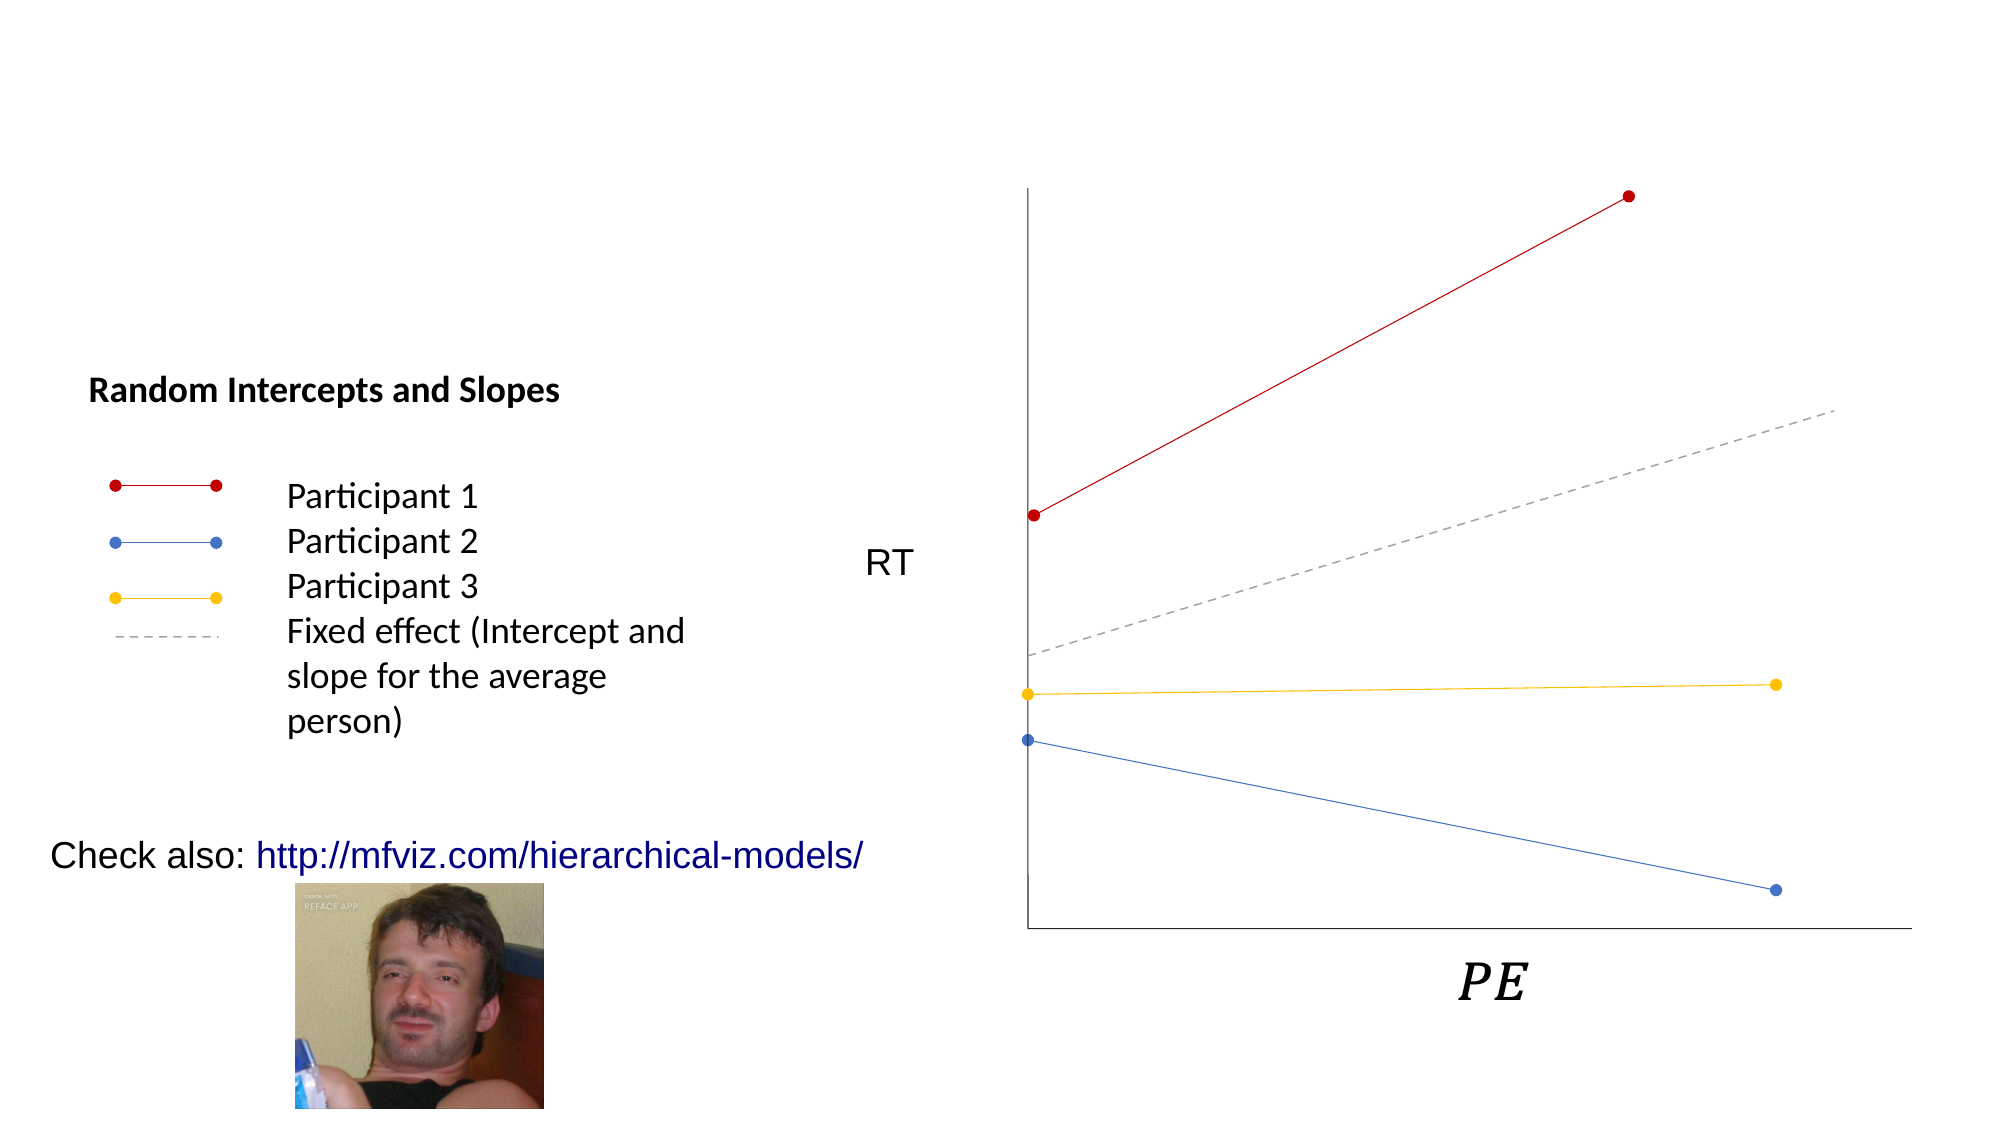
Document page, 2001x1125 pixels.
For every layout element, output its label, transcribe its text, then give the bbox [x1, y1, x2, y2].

text_box Check also: http://mfviz.com/hierarchical-models/ [35, 826, 981, 884]
text_box [1411, 938, 1577, 1024]
text_box Random Intercepts and Slopes [73, 357, 919, 463]
picture [295, 883, 544, 1109]
text_box RT [850, 533, 1028, 591]
text_box Participant 1 Participant 2 Participant 3 Fixed effect (Intercept and slope for the average person) [272, 463, 728, 749]
